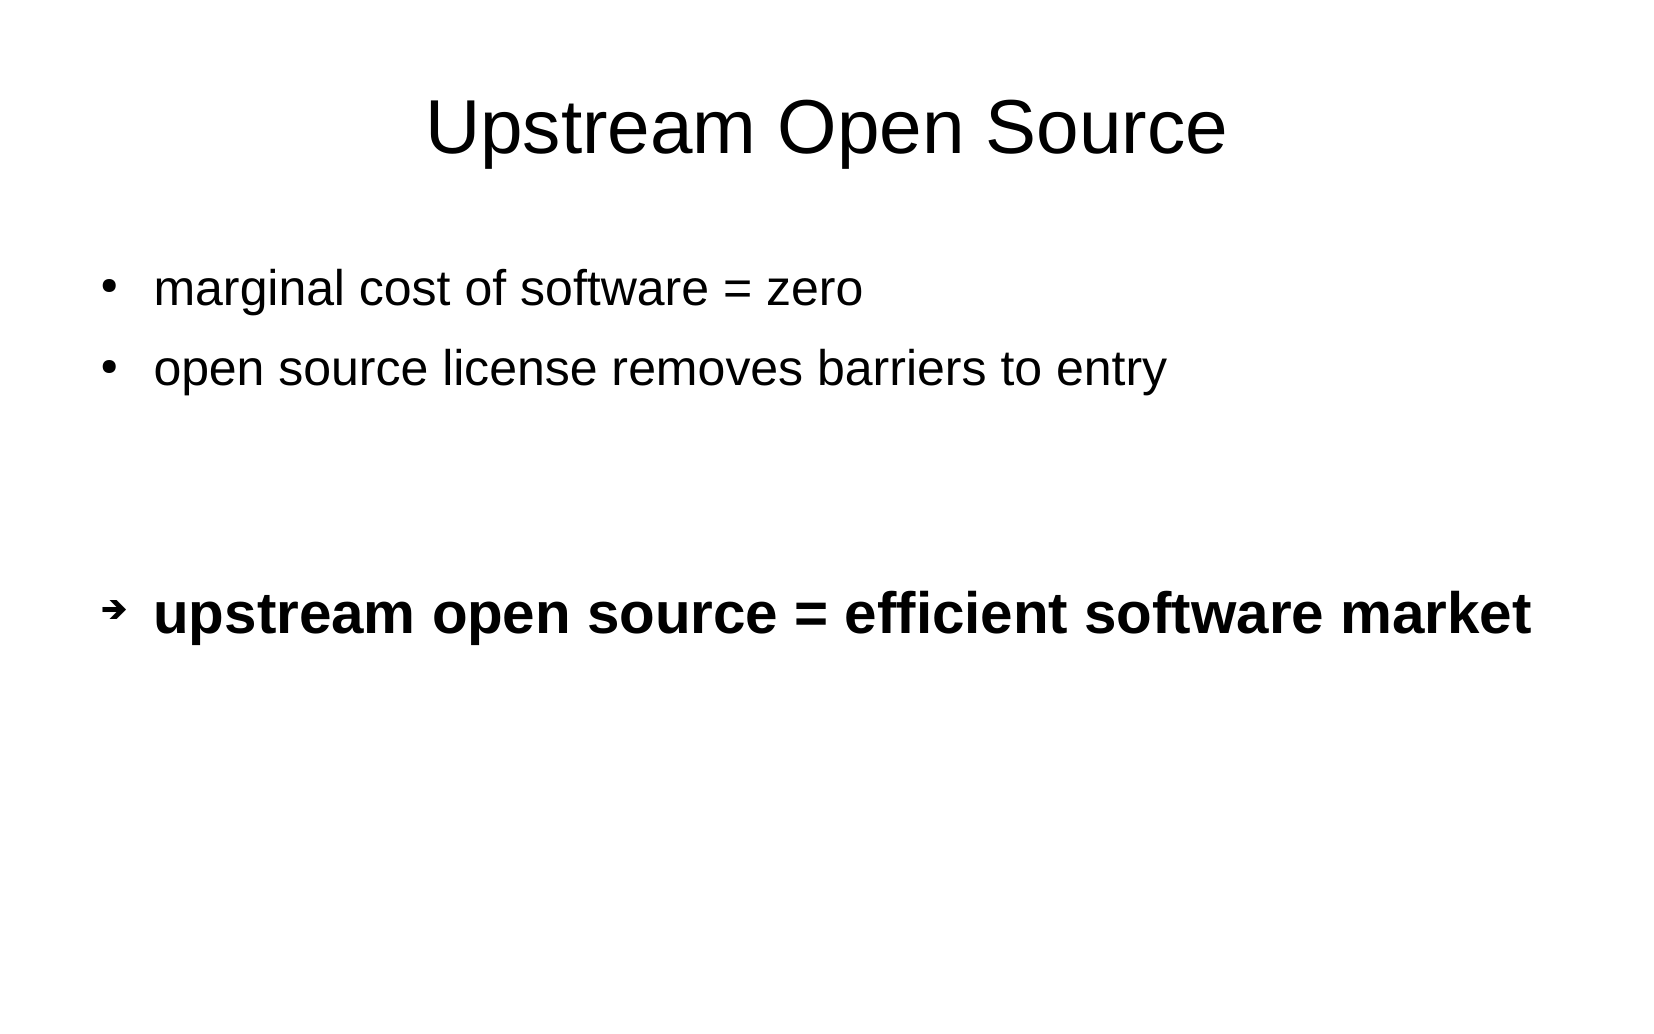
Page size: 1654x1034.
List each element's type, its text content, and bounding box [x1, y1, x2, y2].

title Upstream Open Source [82, 41, 1571, 214]
list marginal cost of software = zero open source license removes barriers to entry upstream open source = efficient software market [82, 259, 1571, 898]
